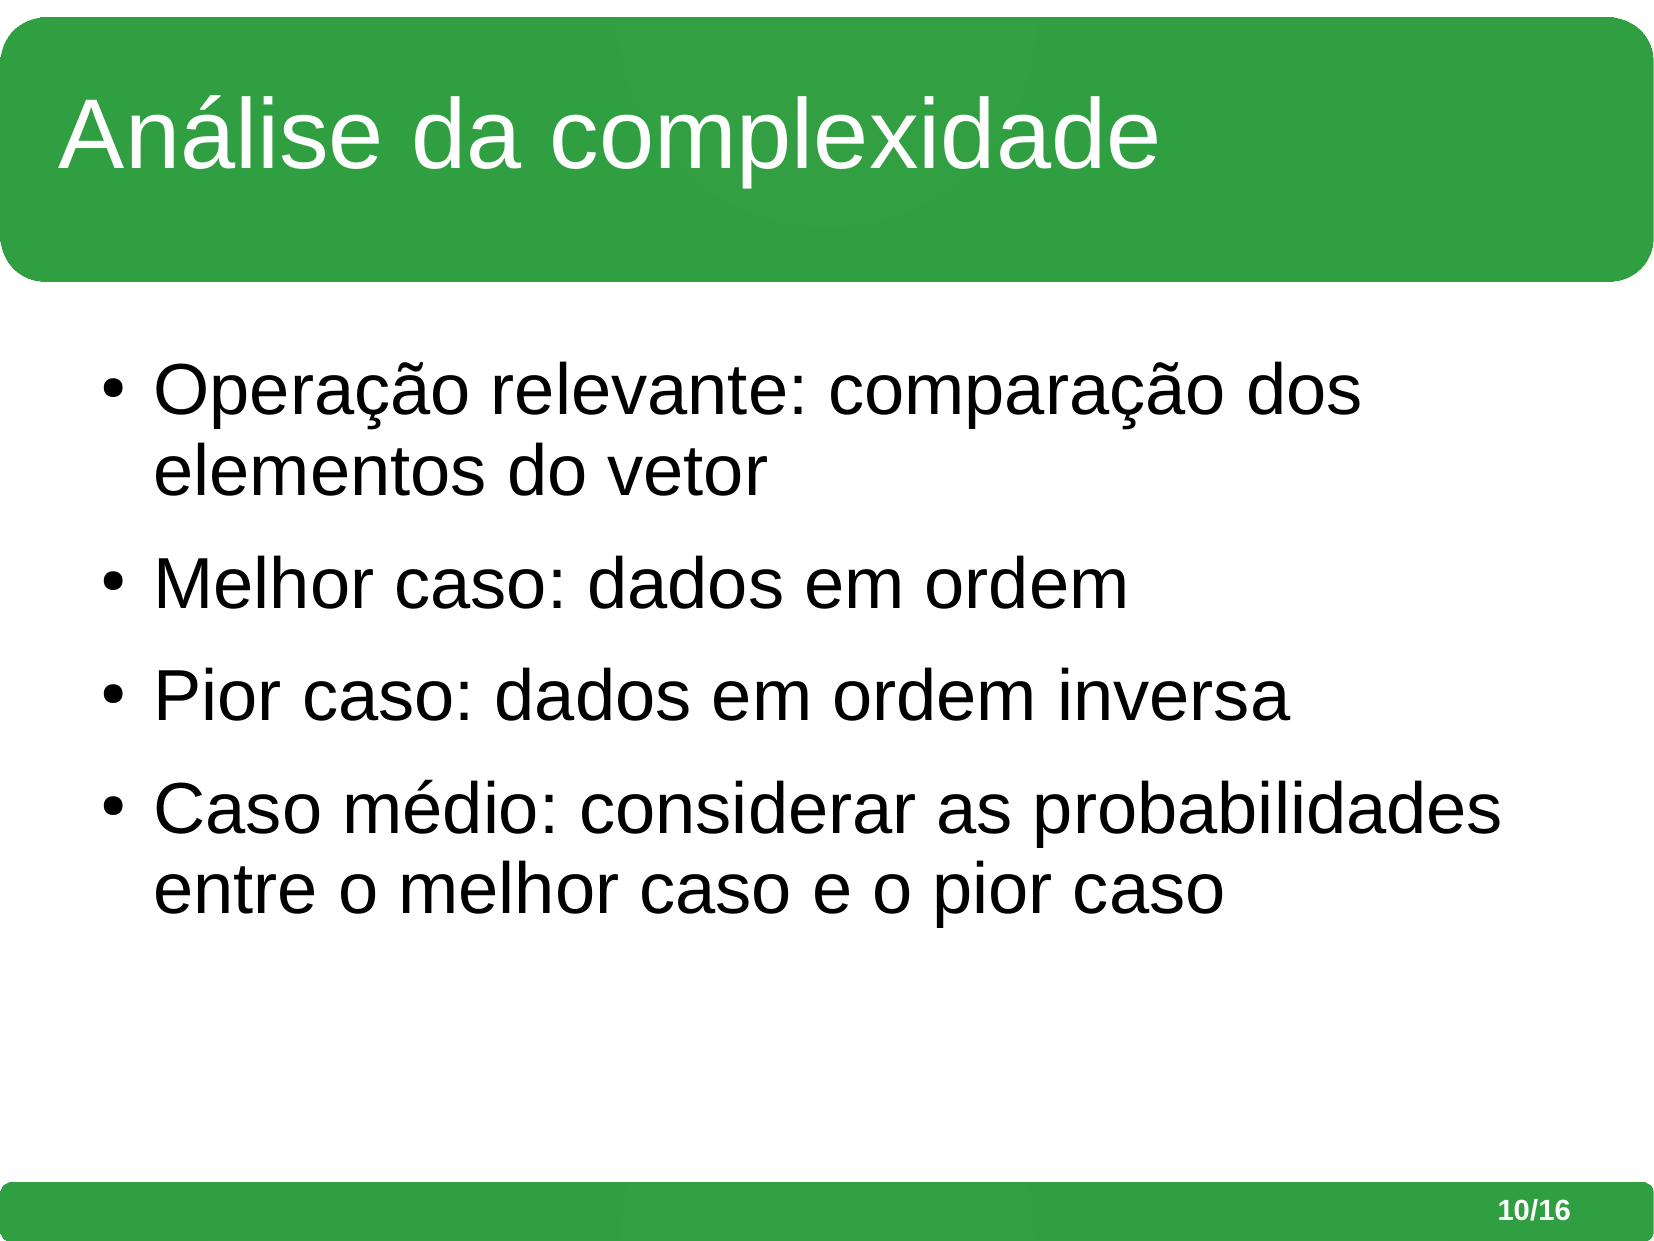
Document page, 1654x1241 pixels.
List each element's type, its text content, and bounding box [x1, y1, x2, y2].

title Análise da complexidade [59, 62, 1595, 206]
list Operação relevante: comparação dos elementos do vetor Melhor caso: dados em ordem Pior caso: dados em ordem inversa Caso médio: considerar as probabilidades entre o melhor caso e o pior caso [82, 349, 1571, 1069]
